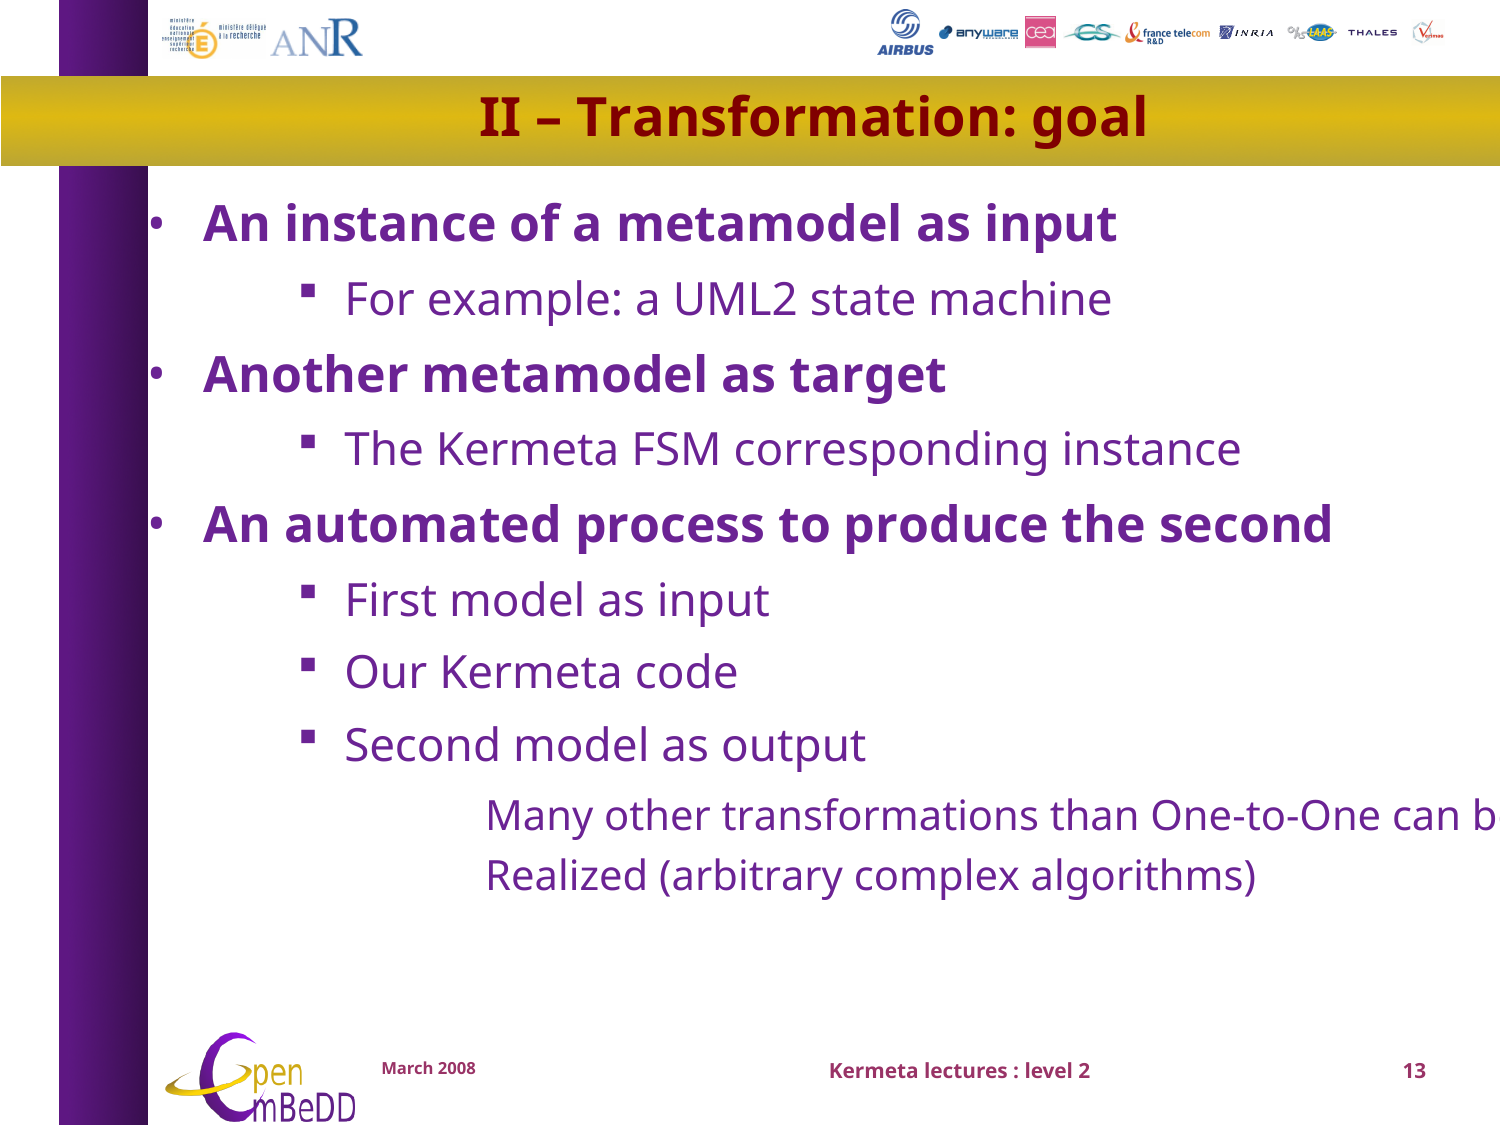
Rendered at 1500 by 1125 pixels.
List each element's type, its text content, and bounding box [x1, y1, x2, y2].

text_box Kermeta lectures : level 2 [531, 1049, 1387, 1101]
picture [1, 0, 1500, 1125]
title II – Transformation: goal [425, 82, 1203, 148]
picture [165, 1032, 355, 1122]
text_box March 2008 [366, 1049, 531, 1101]
picture [162, 18, 266, 59]
text_box <numéro> [1387, 1049, 1482, 1101]
picture [877, 9, 1445, 55]
list An instance of a metamodel as input For example: a UML2 state machine Another metamodel as target The Kermeta FSM corresponding instance An automated process to produce the second First model as input Our Kermeta code Second model as output Many other transformations than One-to-One can be Realized (arbitrary complex algorithms) [147, 191, 1500, 899]
picture [270, 18, 363, 57]
